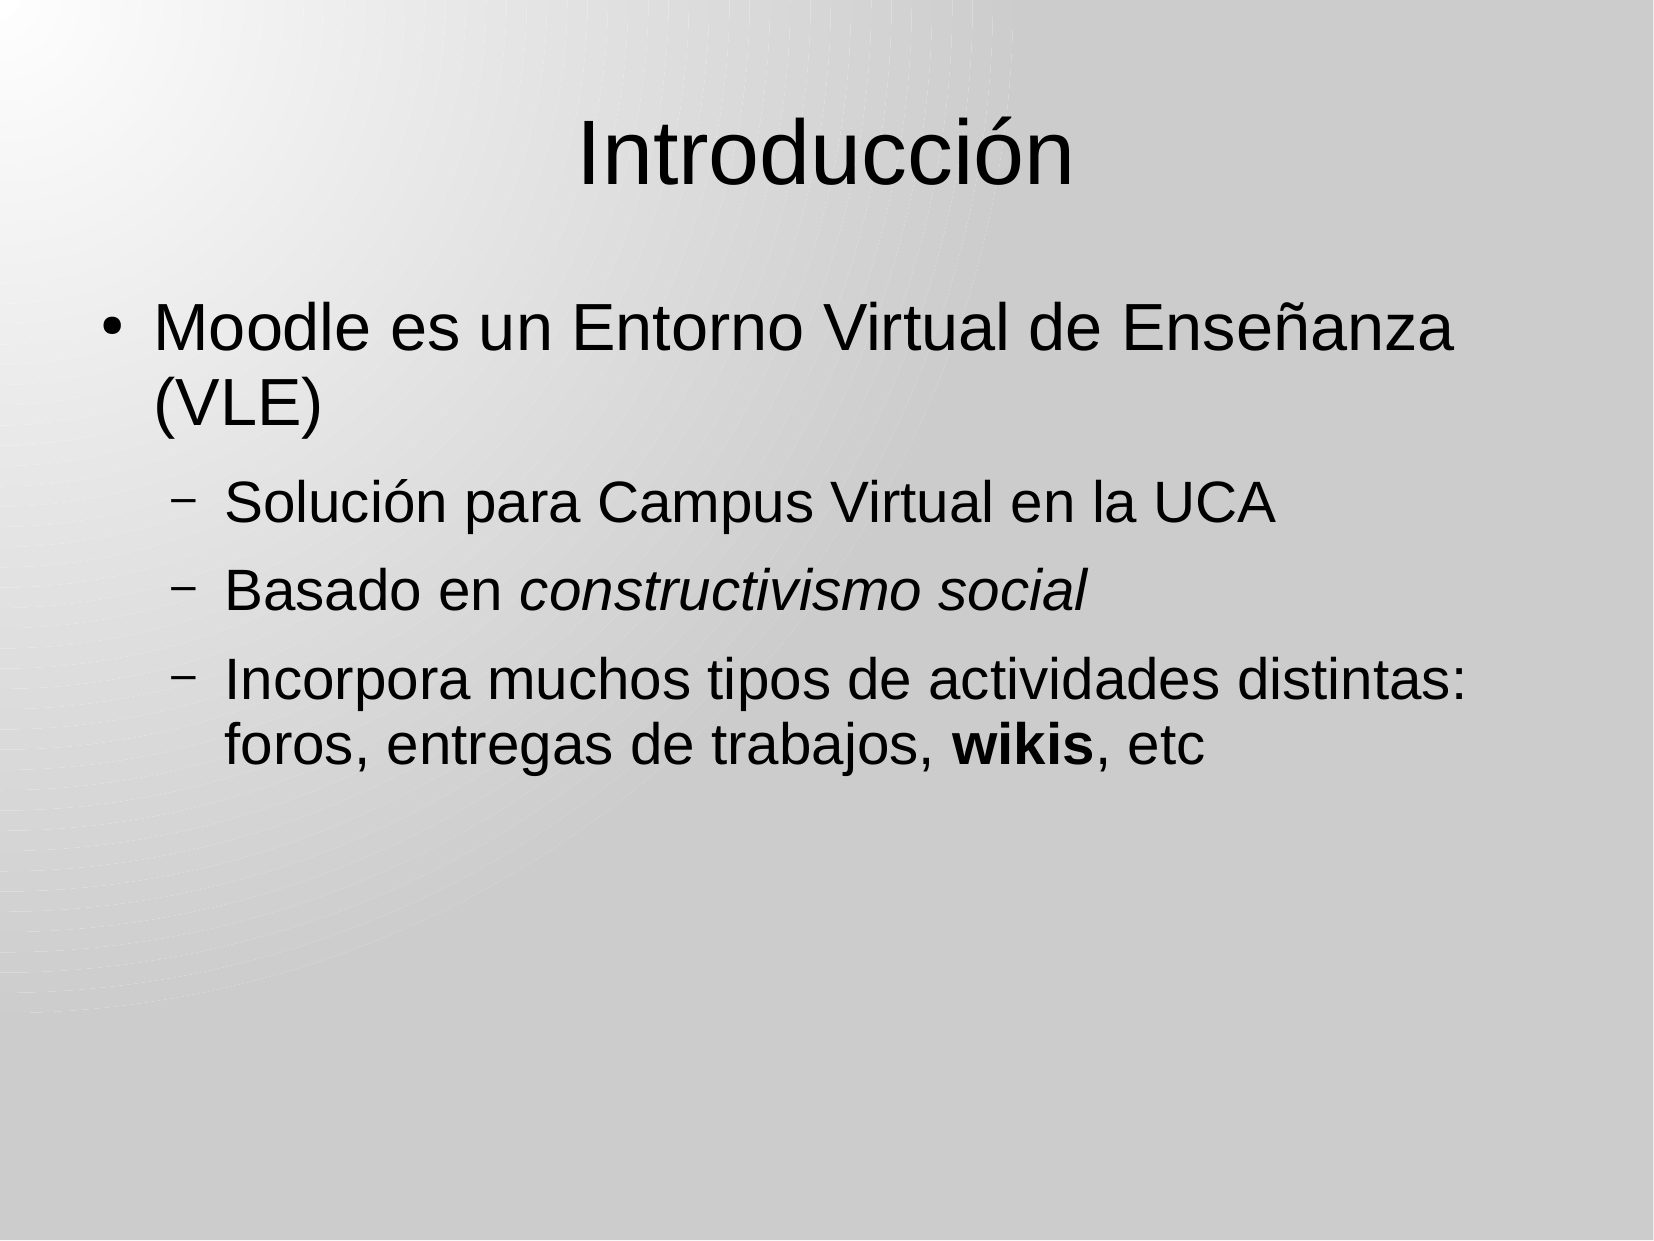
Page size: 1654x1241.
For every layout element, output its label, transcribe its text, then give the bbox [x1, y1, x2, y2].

list Moodle es un Entorno Virtual de Enseñanza (VLE) Solución para Campus Virtual en la UCA Basado en constructivismo social Incorpora muchos tipos de actividades distintas: foros, entregas de trabajos, wikis, etc [82, 290, 1538, 1109]
title Introducción [82, 49, 1571, 257]
